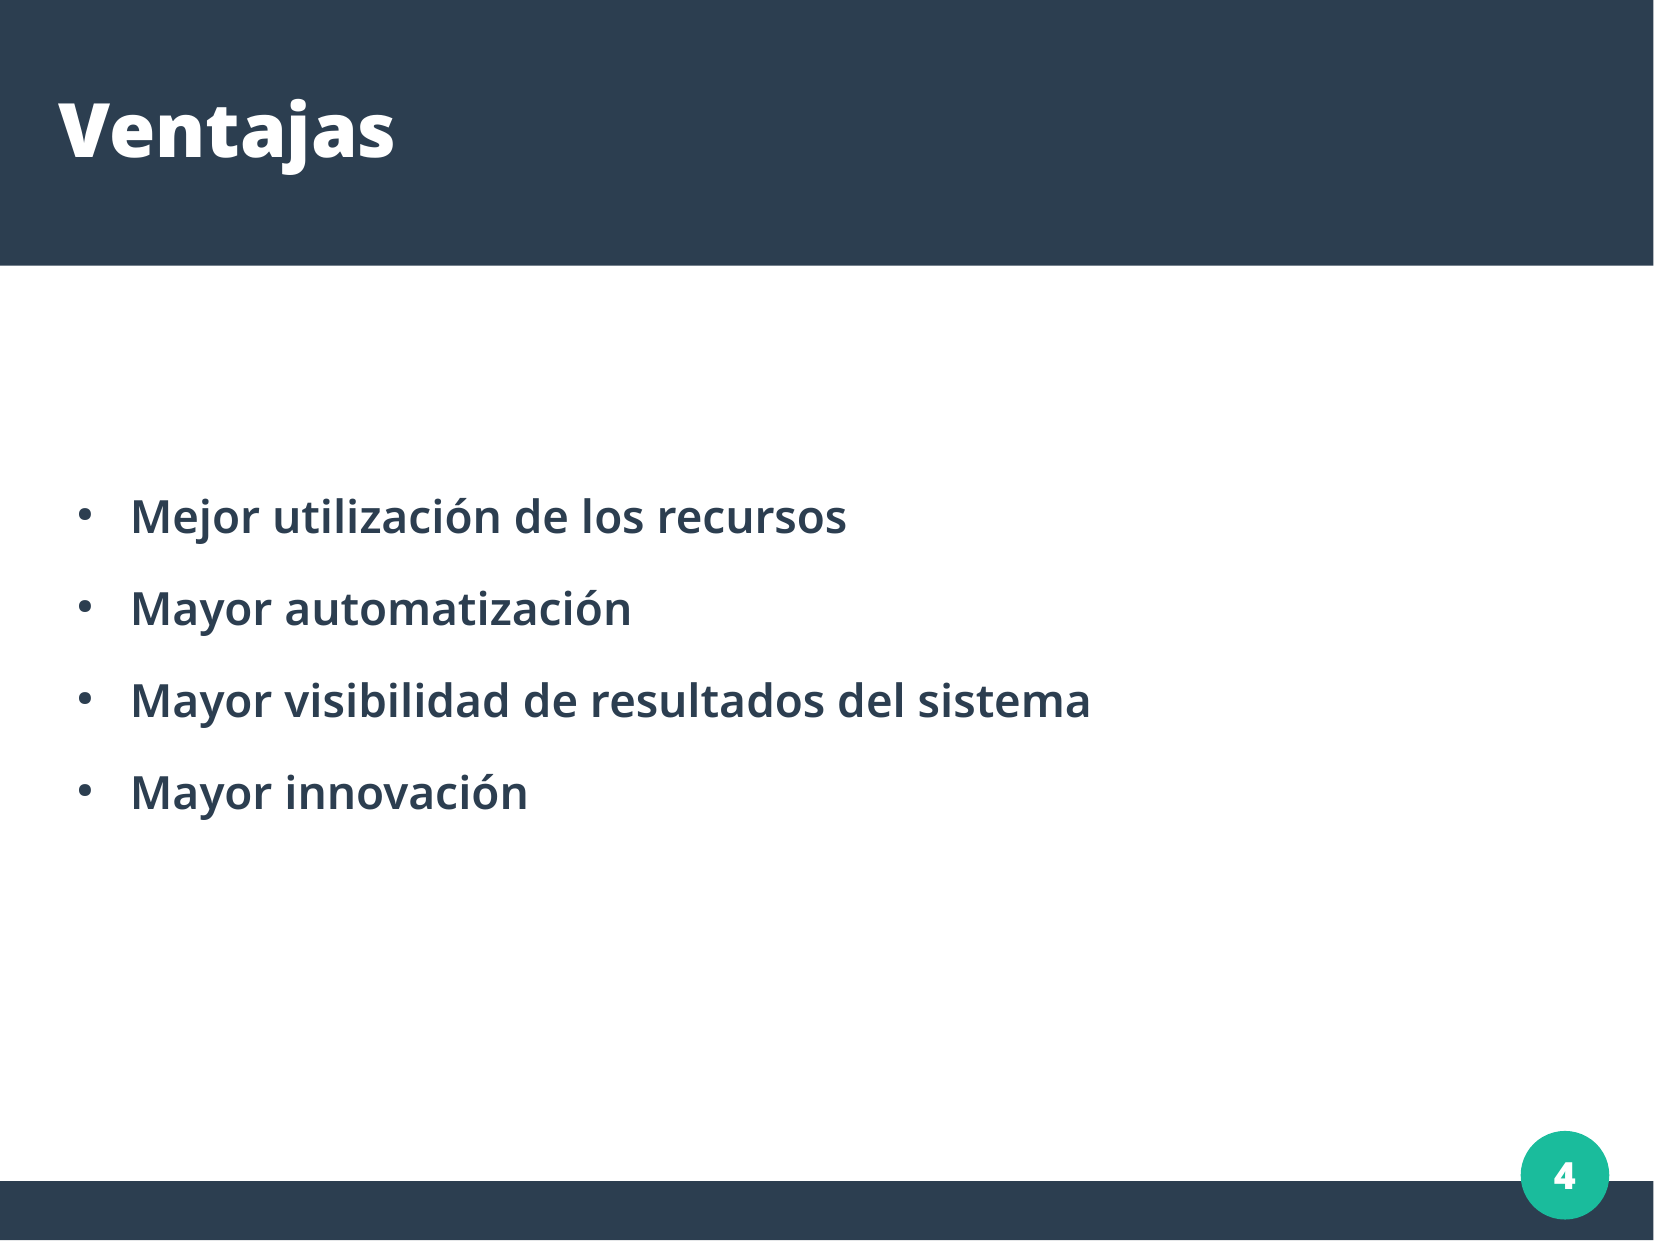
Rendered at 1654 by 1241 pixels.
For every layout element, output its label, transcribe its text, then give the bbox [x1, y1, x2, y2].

list Mejor utilización de los recursos Mayor automatización Mayor visibilidad de resultados del sistema Mayor innovación [59, 484, 1595, 1093]
title Ventajas [59, 49, 1595, 207]
